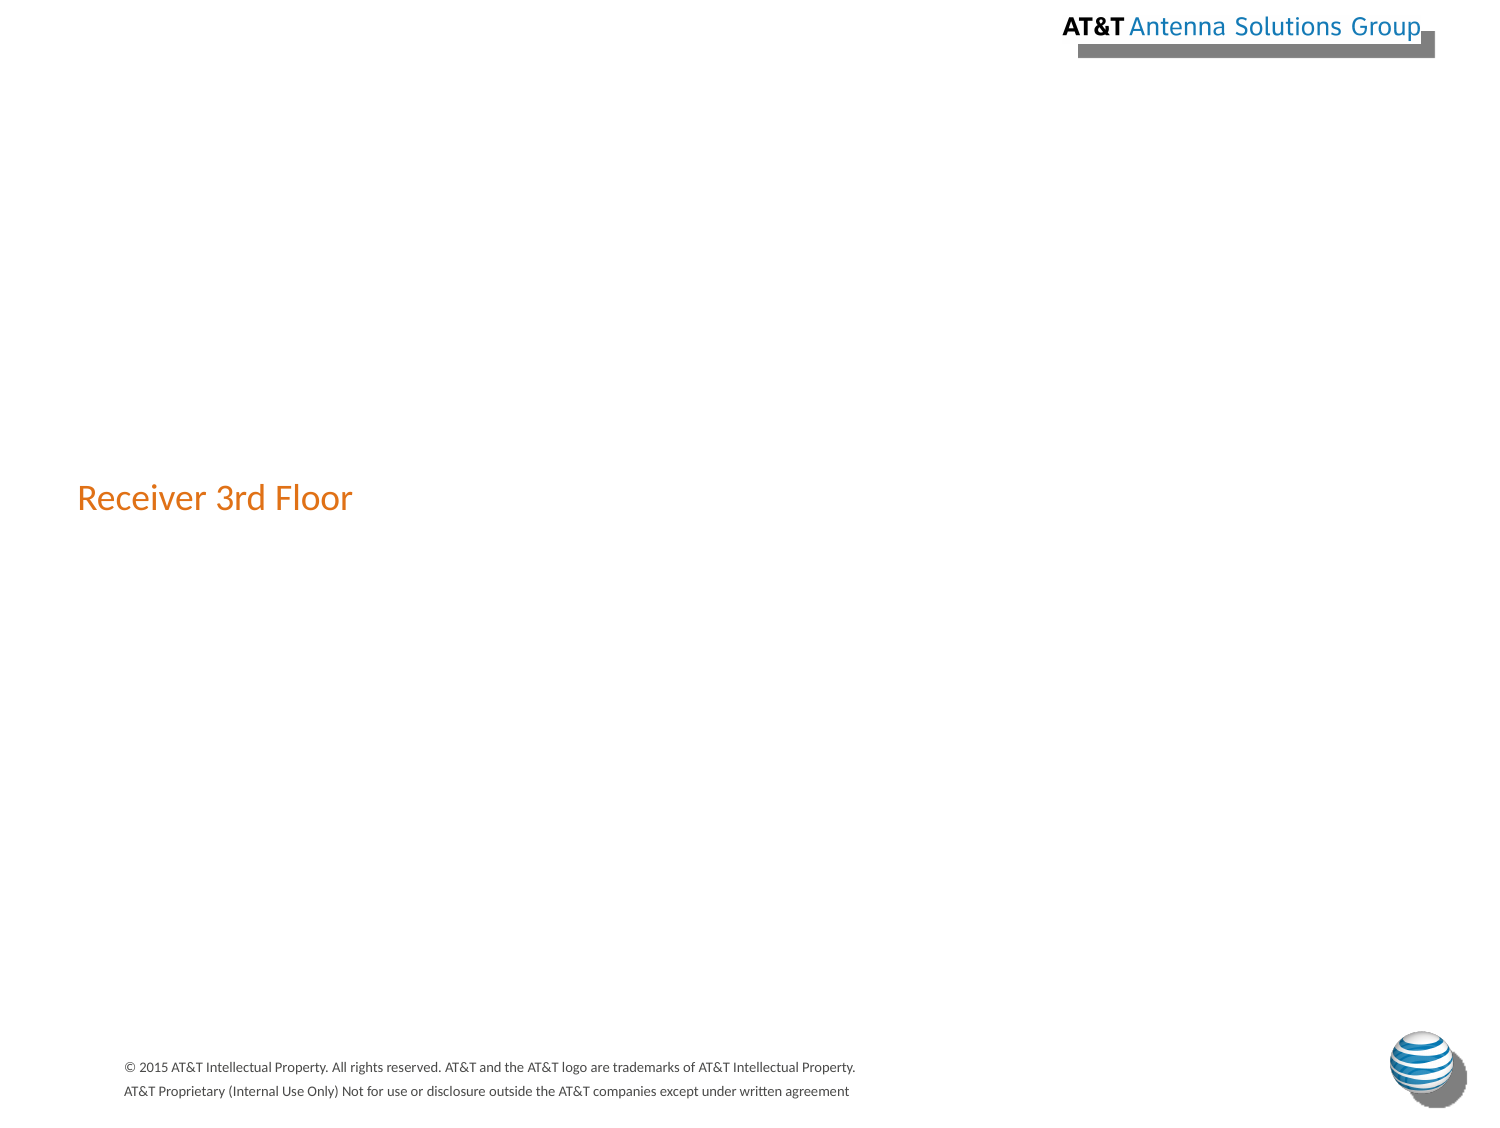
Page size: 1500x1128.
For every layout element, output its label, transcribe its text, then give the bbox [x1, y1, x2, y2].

picture [1062, 15, 1421, 44]
text_box Receiver 3rd Floor [62, 468, 1500, 1128]
